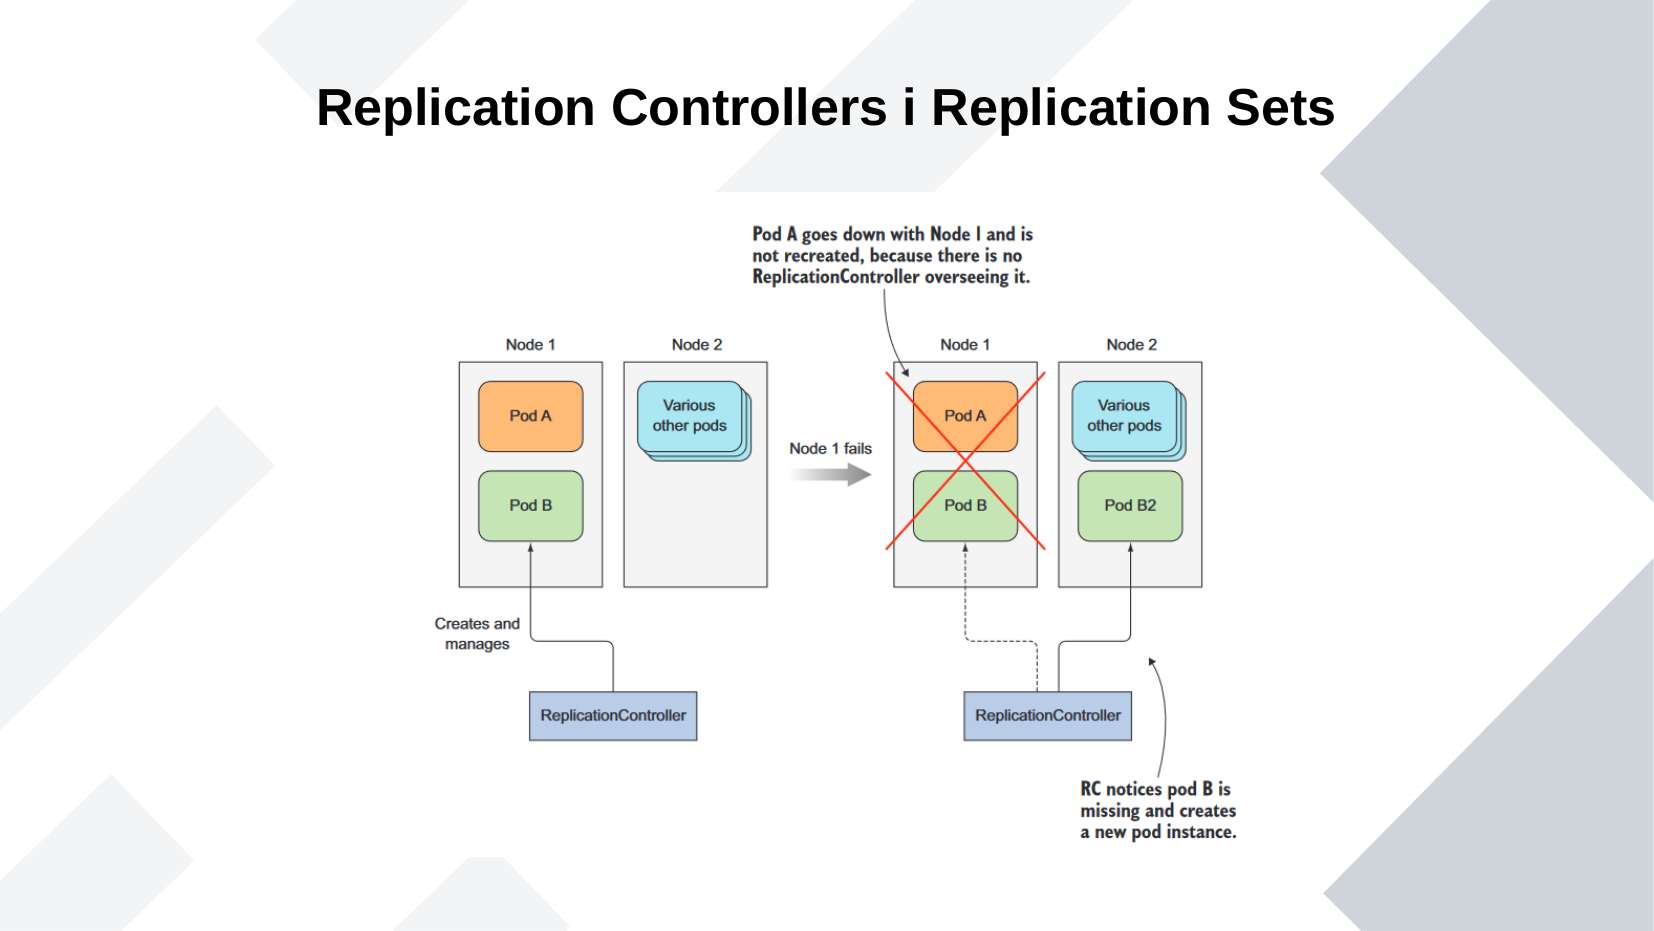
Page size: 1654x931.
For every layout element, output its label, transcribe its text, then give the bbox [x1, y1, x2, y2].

title Replication Controllers i Replication Sets [82, 29, 1571, 185]
picture [373, 192, 1280, 857]
